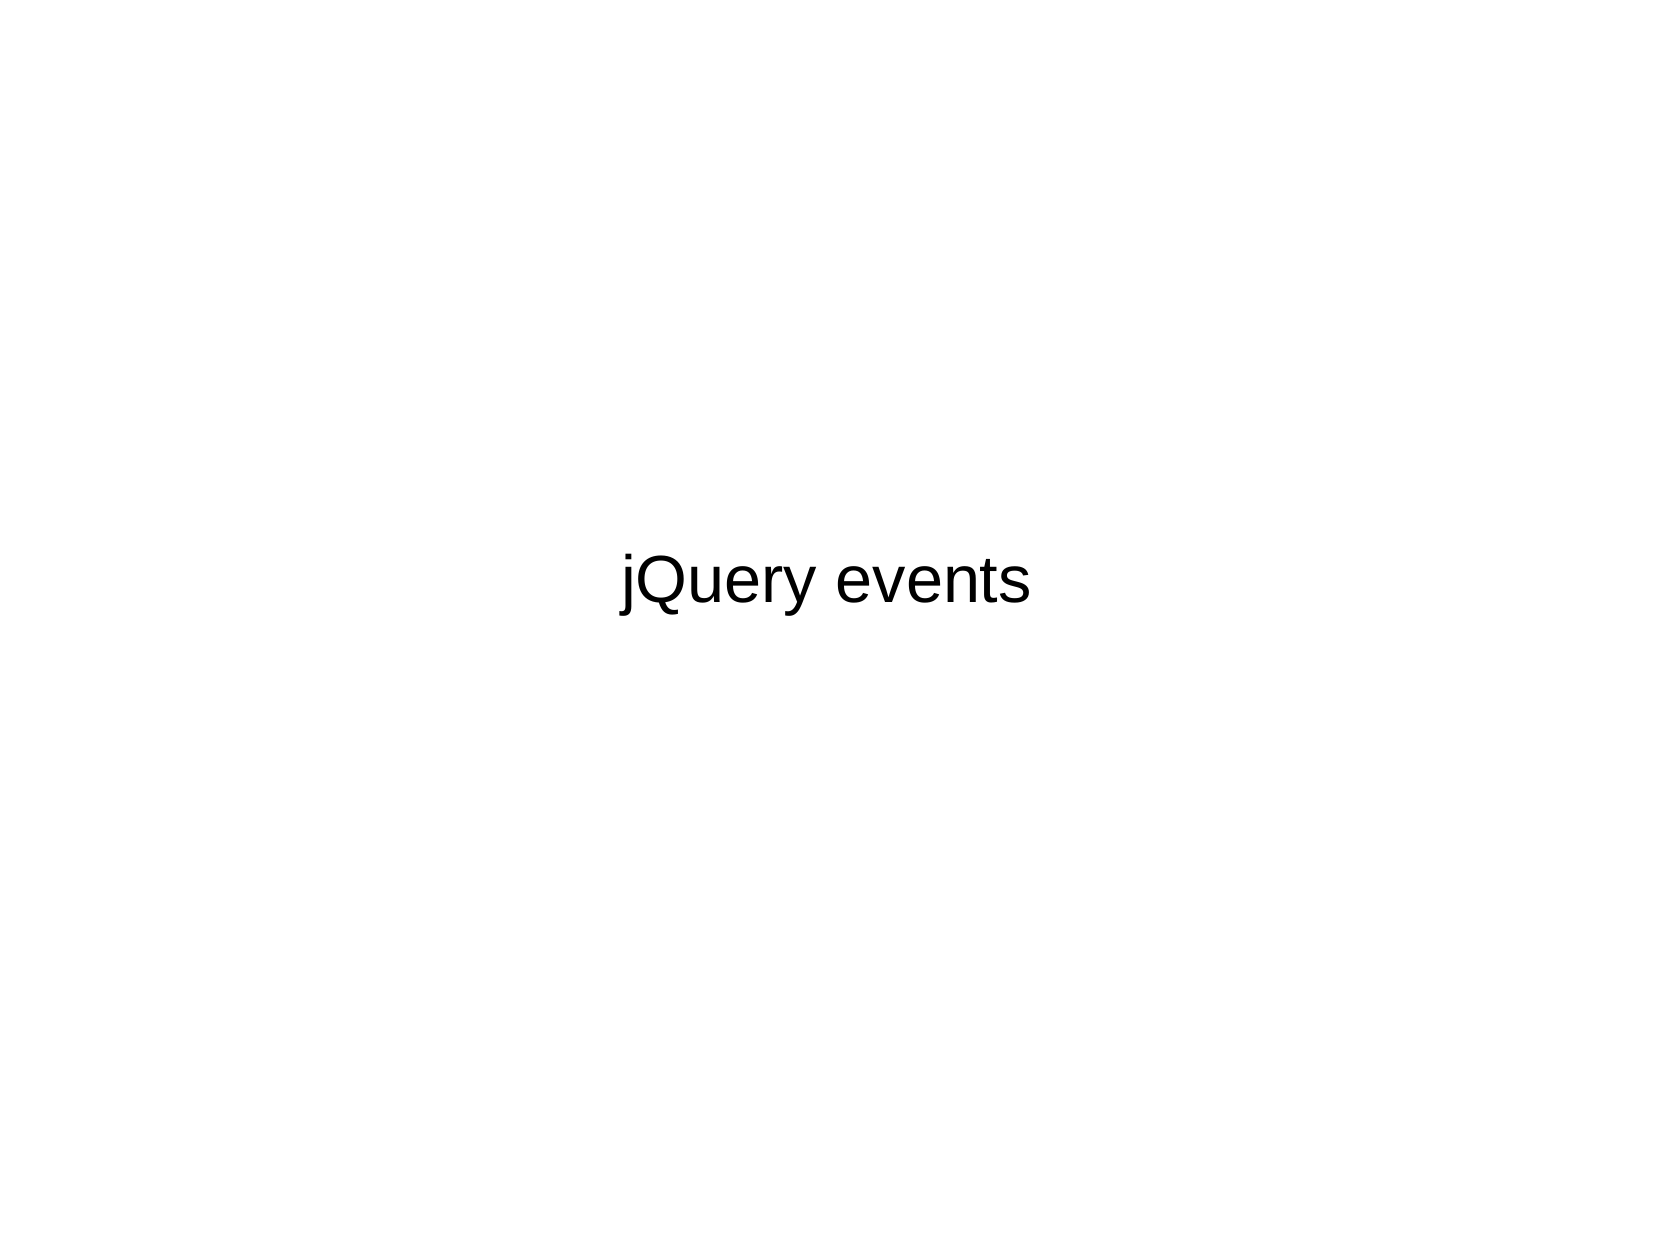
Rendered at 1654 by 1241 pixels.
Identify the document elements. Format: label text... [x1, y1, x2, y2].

subtitle jQuery events [82, 49, 1571, 1109]
